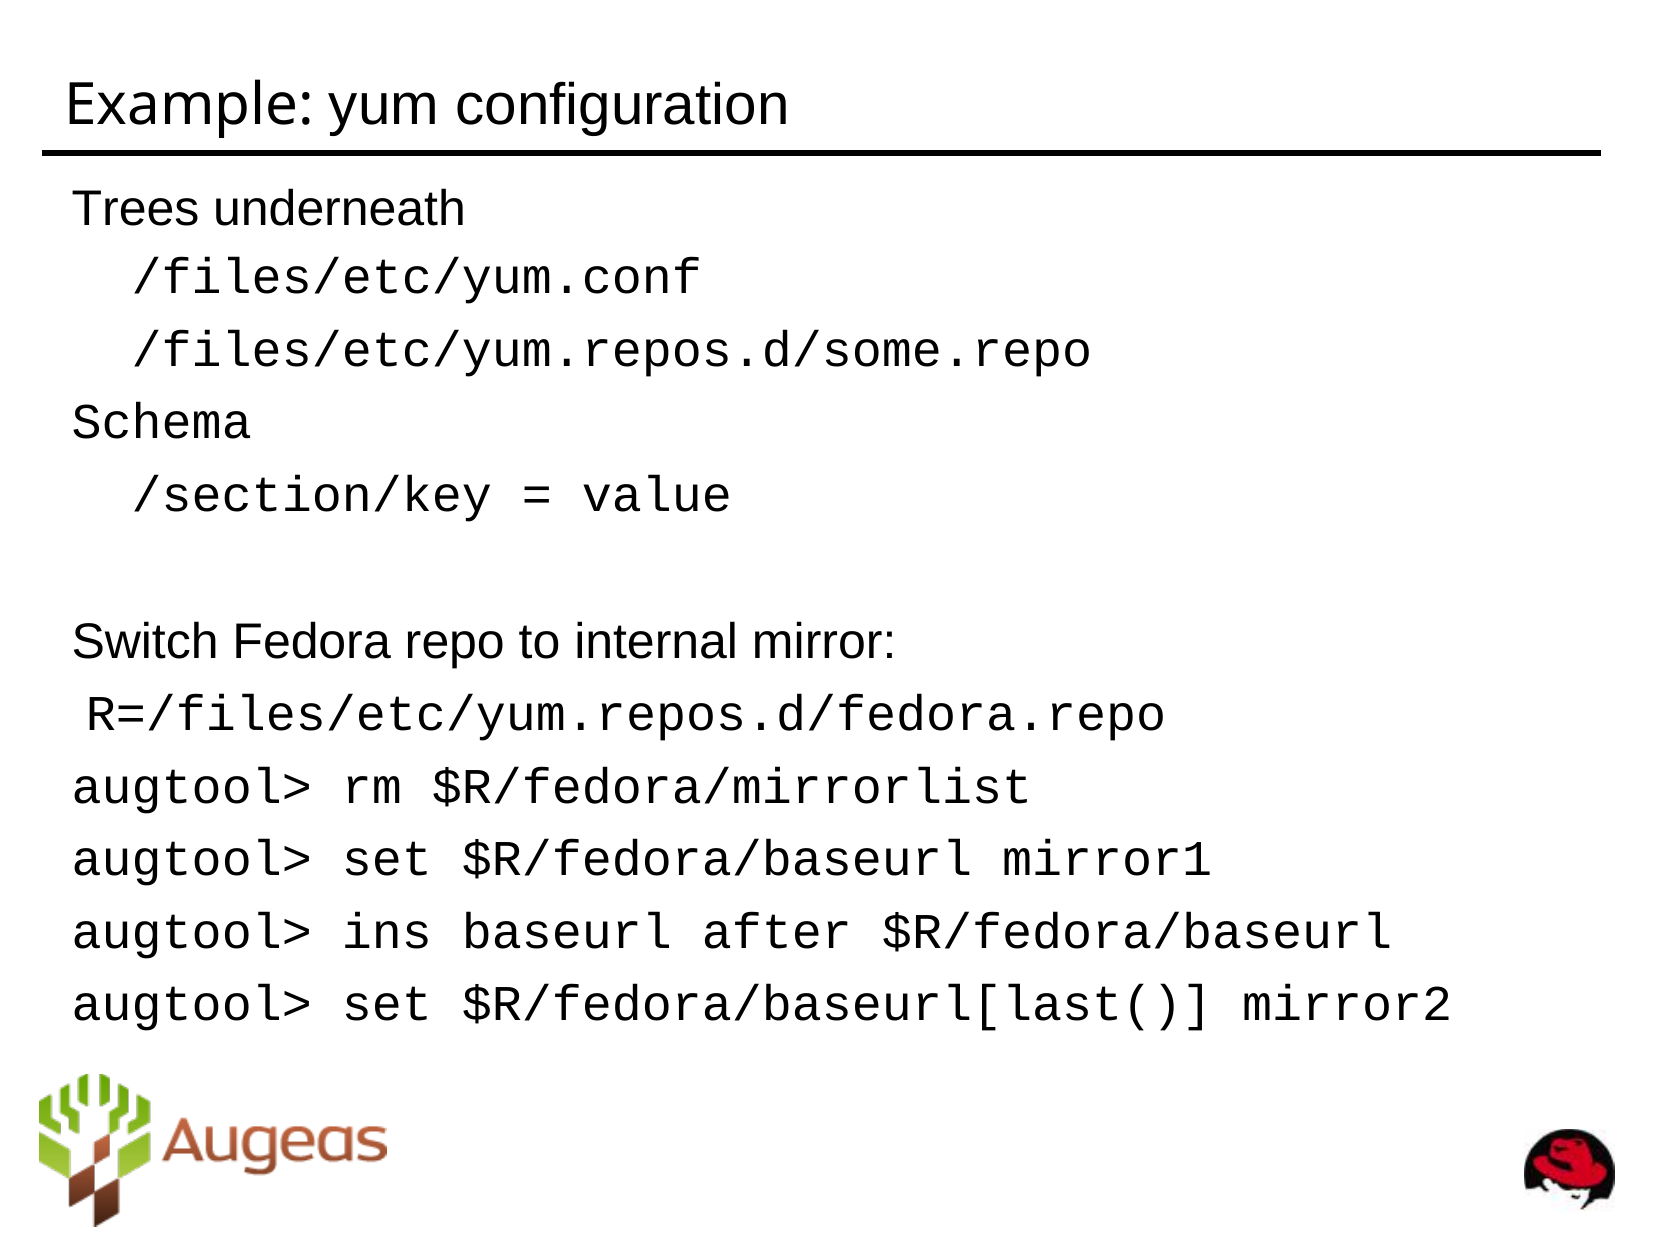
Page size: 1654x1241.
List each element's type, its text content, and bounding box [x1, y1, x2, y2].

picture [1524, 1129, 1615, 1220]
title Example: yum configuration [64, 42, 1496, 161]
list Trees underneath /files/etc/yum.conf /files/etc/yum.repos.d/some.repo Schema /section/key = value Switch Fedora repo to internal mirror: R=/files/etc/yum.repos.d/fedora.repo augtool> rm $R/fedora/mirrorlist augtool> set $R/fedora/baseurl mirror1 augtool> ins baseurl after $R/fedora/baseurl augtool> set $R/fedora/baseurl[last()] mirror2 [71, 180, 1495, 1089]
picture [39, 1074, 387, 1227]
